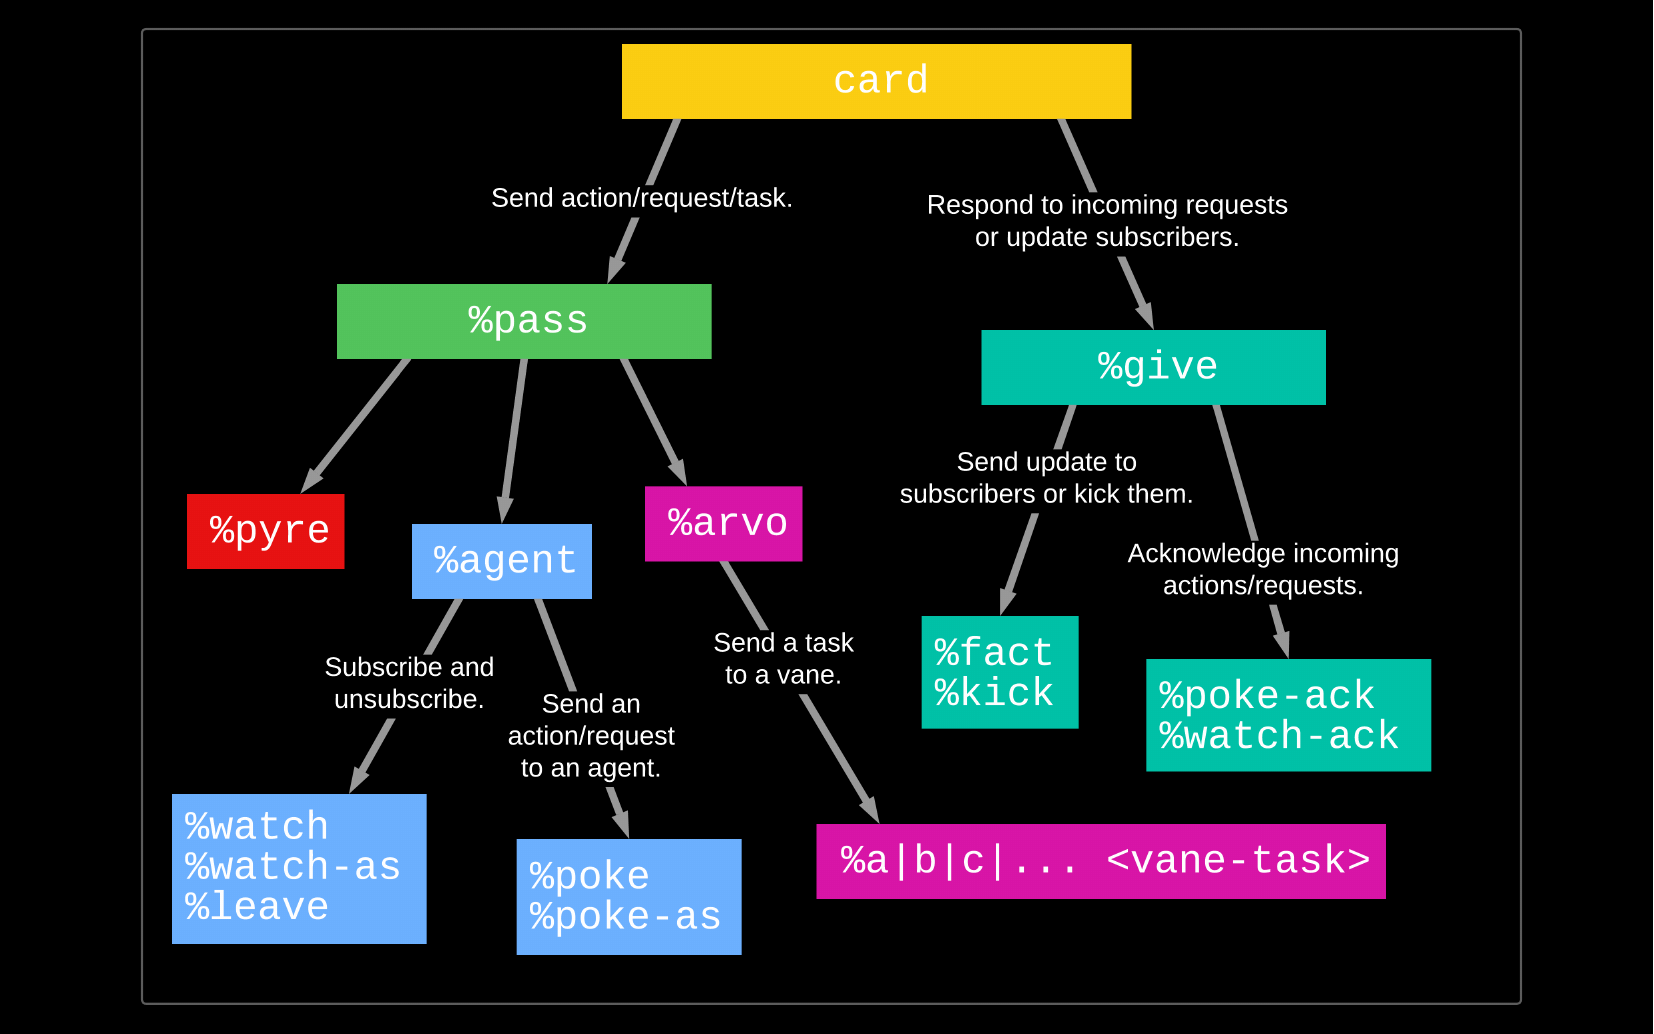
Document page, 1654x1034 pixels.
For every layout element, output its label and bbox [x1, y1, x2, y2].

picture [112, 0, 1551, 1034]
